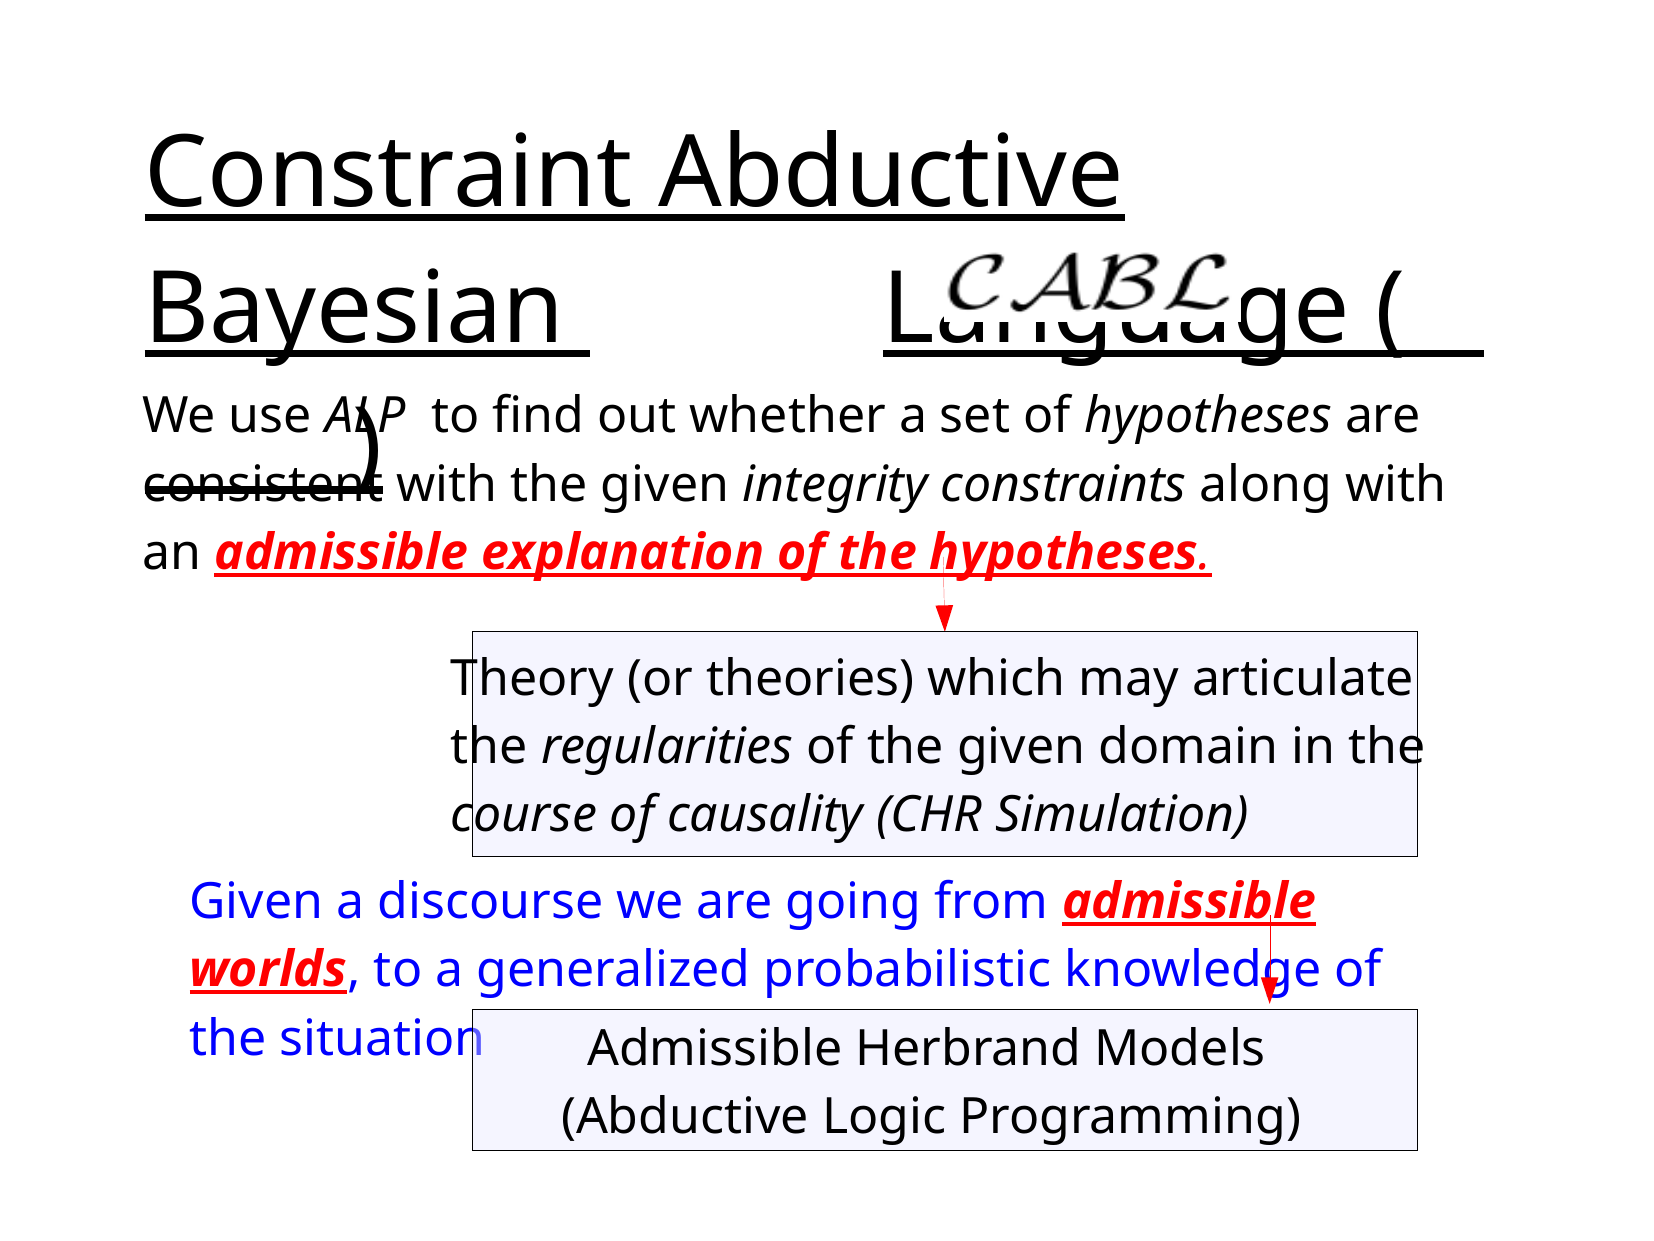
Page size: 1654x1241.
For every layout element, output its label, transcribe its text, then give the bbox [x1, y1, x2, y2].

picture [944, 236, 1241, 322]
text_box Given a discourse we are going from admissible worlds, to a generalized probabilistic knowledge of the situation [174, 857, 1445, 994]
text_box Admissible Herbrand Models (Abductive Logic Programming) [472, 1009, 1418, 1151]
text_box We use ALP to find out whether a set of hypotheses are consistent with the given integrity constraints along with an admissible explanation of the hypotheses. [127, 372, 1518, 570]
text_box Constraint Abductive Bayesian Language ( ) [129, 91, 1517, 348]
text_box Theory (or theories) which may articulate the regularities of the given domain in the course of causality (CHR Simulation) [472, 631, 1418, 857]
